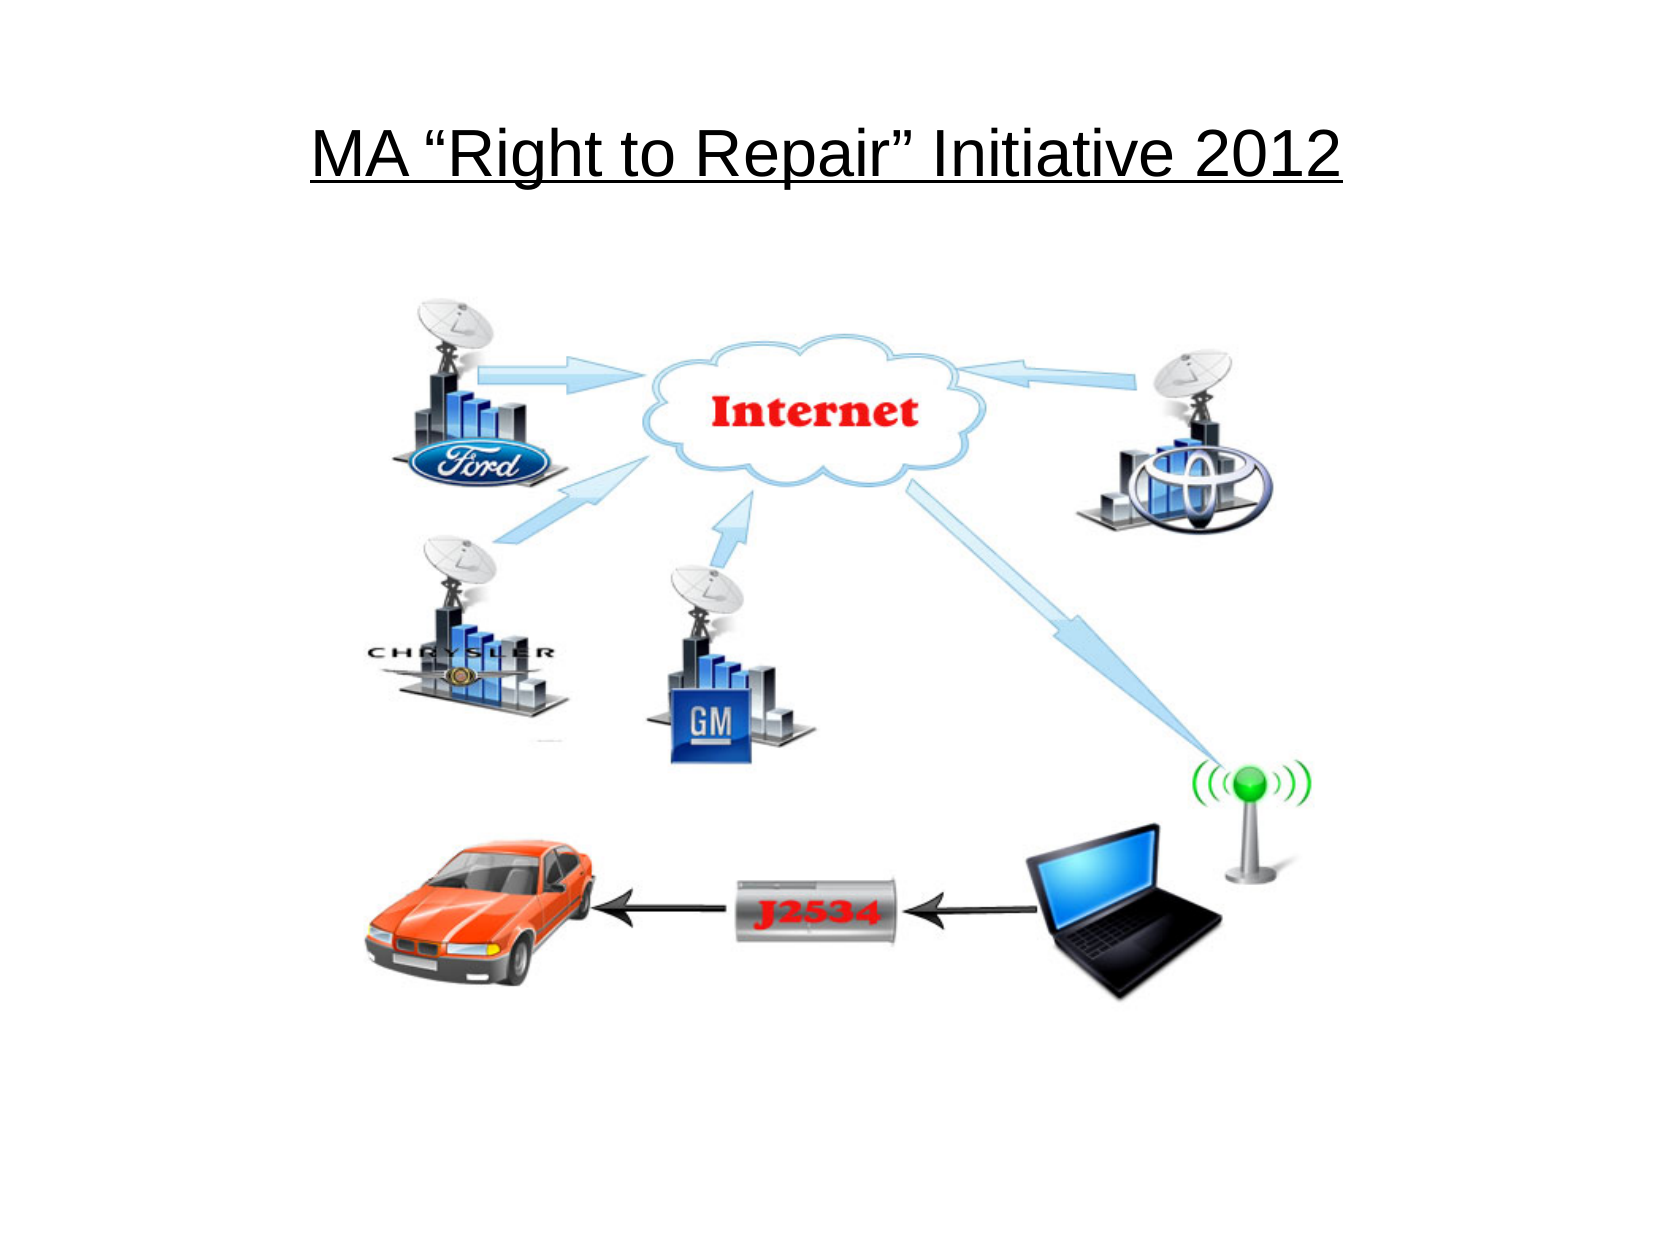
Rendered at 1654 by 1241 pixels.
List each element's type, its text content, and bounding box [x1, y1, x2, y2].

picture [351, 285, 1337, 1016]
title MA “Right to Repair” Initiative 2012 [82, 49, 1571, 257]
